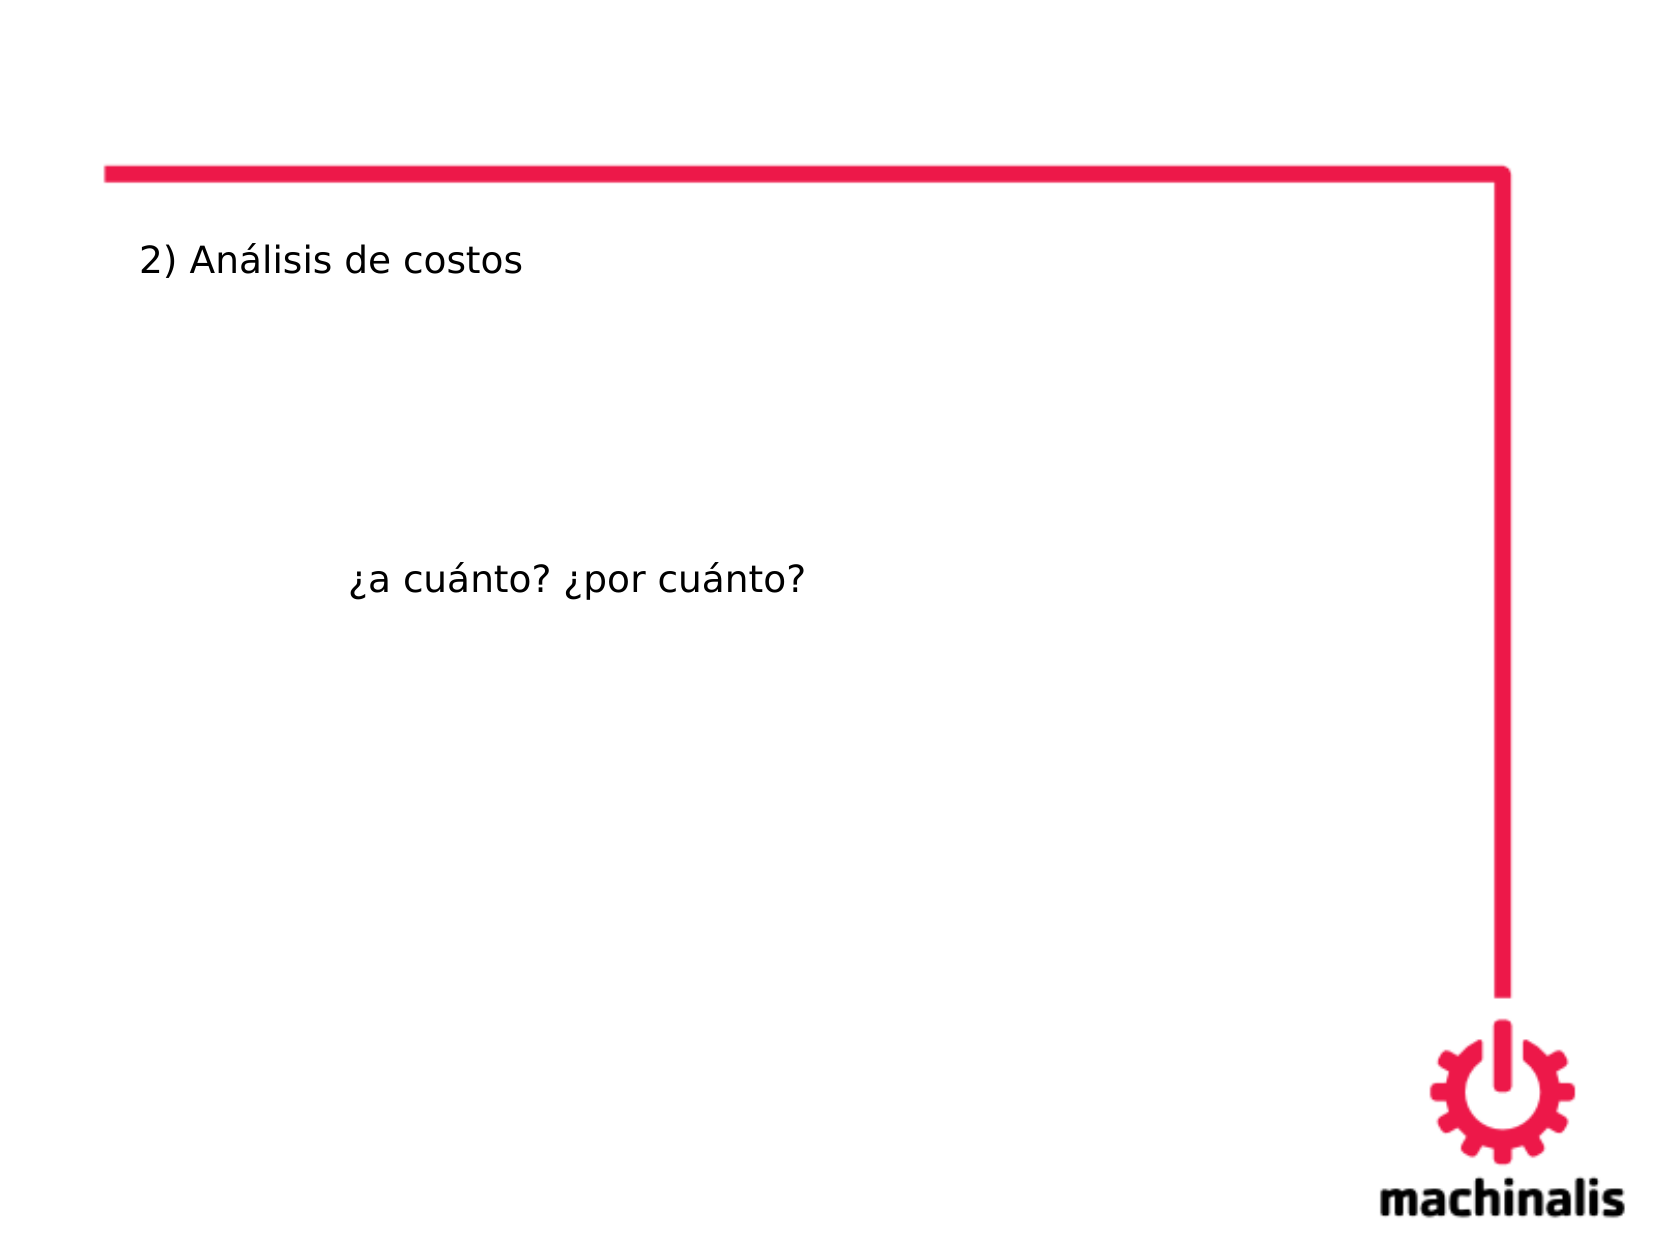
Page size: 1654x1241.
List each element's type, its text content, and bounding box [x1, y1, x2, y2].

text_box 2) Análisis de costos [53, 231, 1067, 345]
picture [0, 0, 1654, 1241]
text_box ¿a cuánto? ¿por cuánto? [262, 550, 1313, 663]
